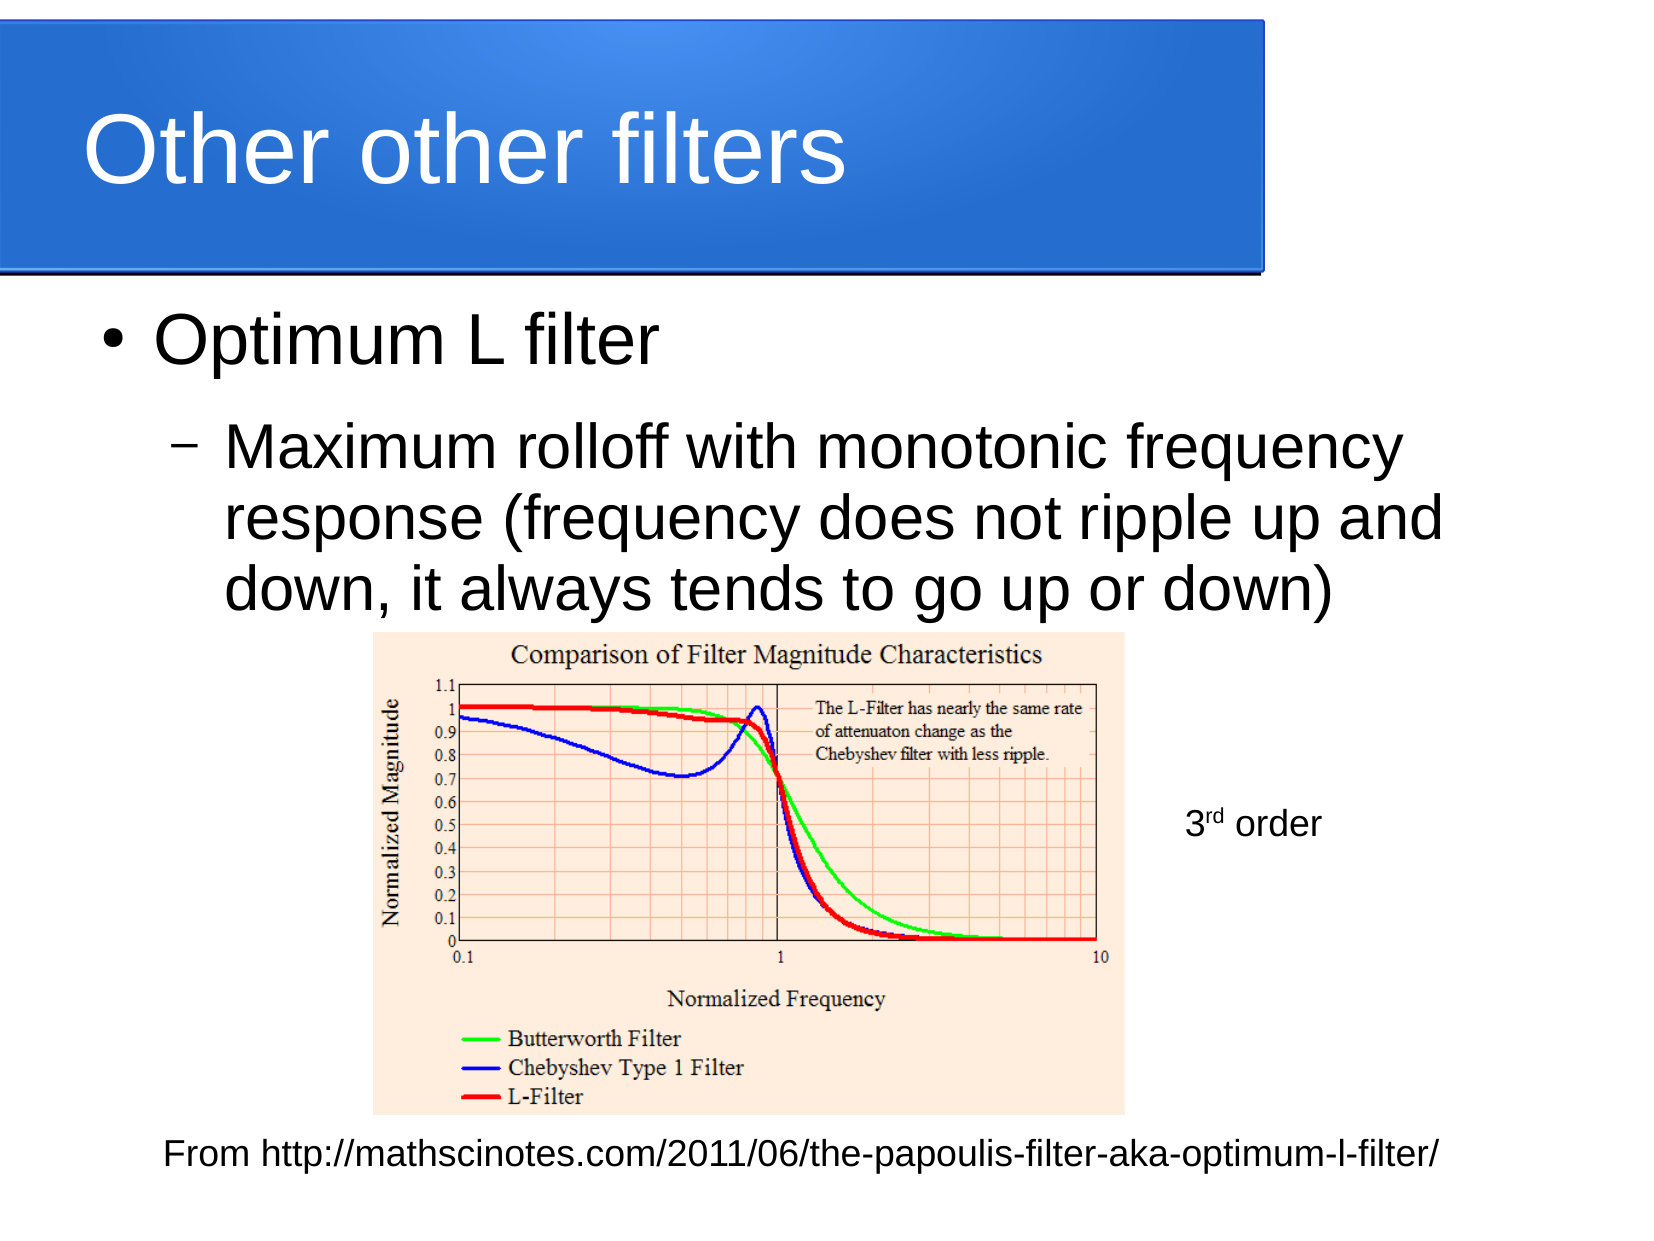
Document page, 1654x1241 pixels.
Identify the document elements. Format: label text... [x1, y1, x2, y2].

title Other other filters [82, 47, 1235, 252]
text_box 3rd order [1170, 795, 1338, 854]
list Optimum L filter Maximum rolloff with monotonic frequency response (frequency does not ripple up and down, it always tends to go up or down) [82, 299, 1571, 1019]
text_box From http://mathscinotes.com/2011/06/the-papoulis-filter-aka-optimum-l-filter/ [148, 1125, 1456, 1182]
picture [373, 632, 1126, 1115]
